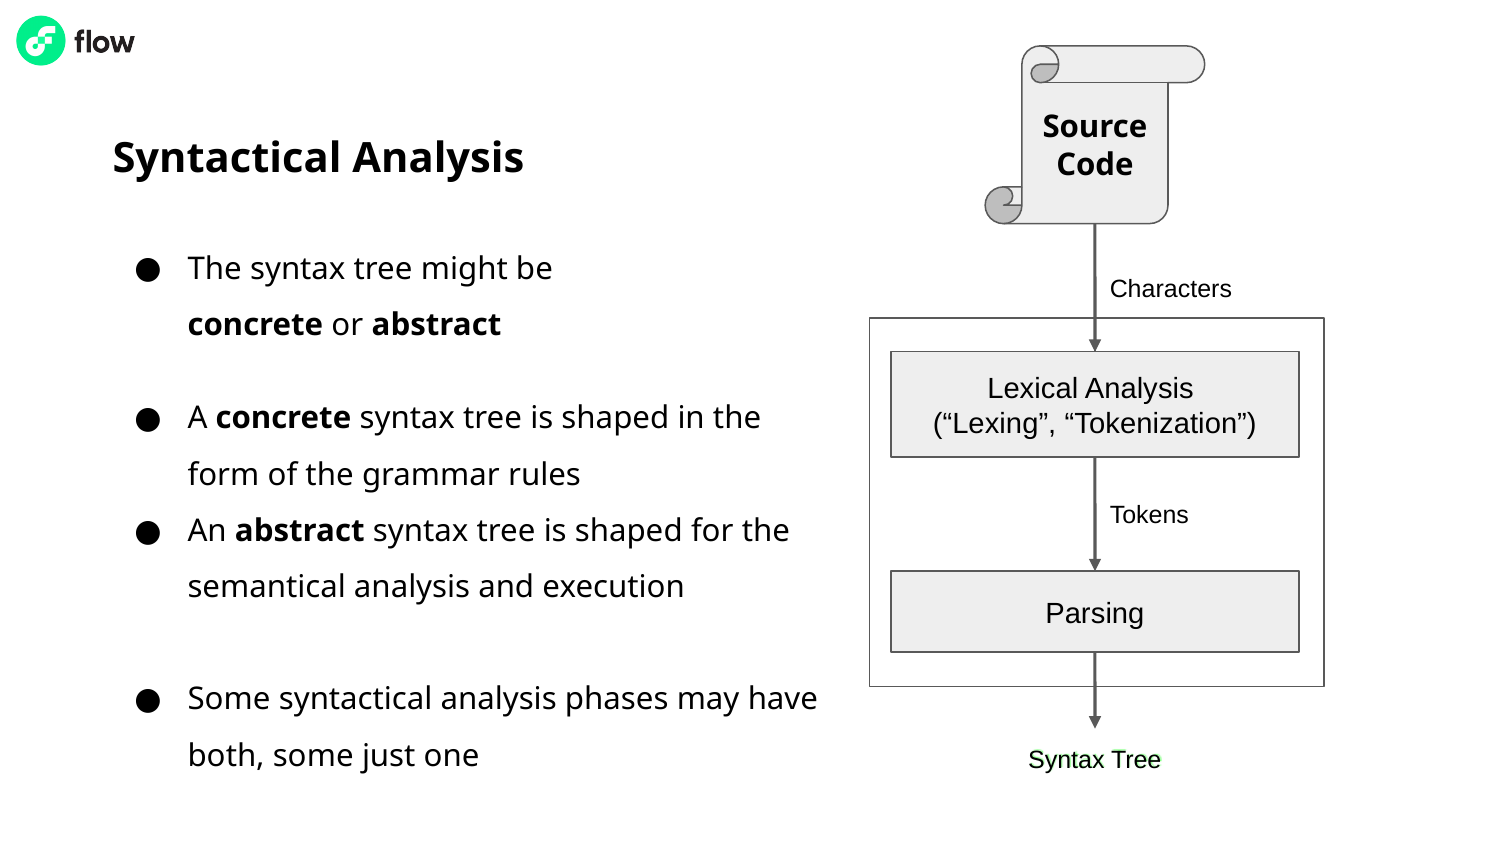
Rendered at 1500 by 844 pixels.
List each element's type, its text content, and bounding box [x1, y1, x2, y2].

text_box Source Code [1005, 45, 1205, 224]
text_box [869, 318, 1094, 687]
text_box [1096, 318, 1324, 687]
picture [14, 14, 137, 67]
text_box Lexical Analysis (“Lexing”, “Tokenization”) [890, 351, 1299, 457]
text_box Parsing [890, 571, 1299, 653]
text_box Characters [1094, 257, 1276, 318]
text_box Tokens [1094, 483, 1276, 544]
text_box Syntax Tree [1004, 728, 1186, 789]
text_box The syntax tree might be concrete or abstract A concrete syntax tree is shaped in the form of the grammar rules An abstract syntax tree is shaped for the semantical analysis and execution Some syntactical analysis phases may have both, some just one [97, 214, 850, 777]
text_box Syntactical Analysis [97, 115, 820, 197]
